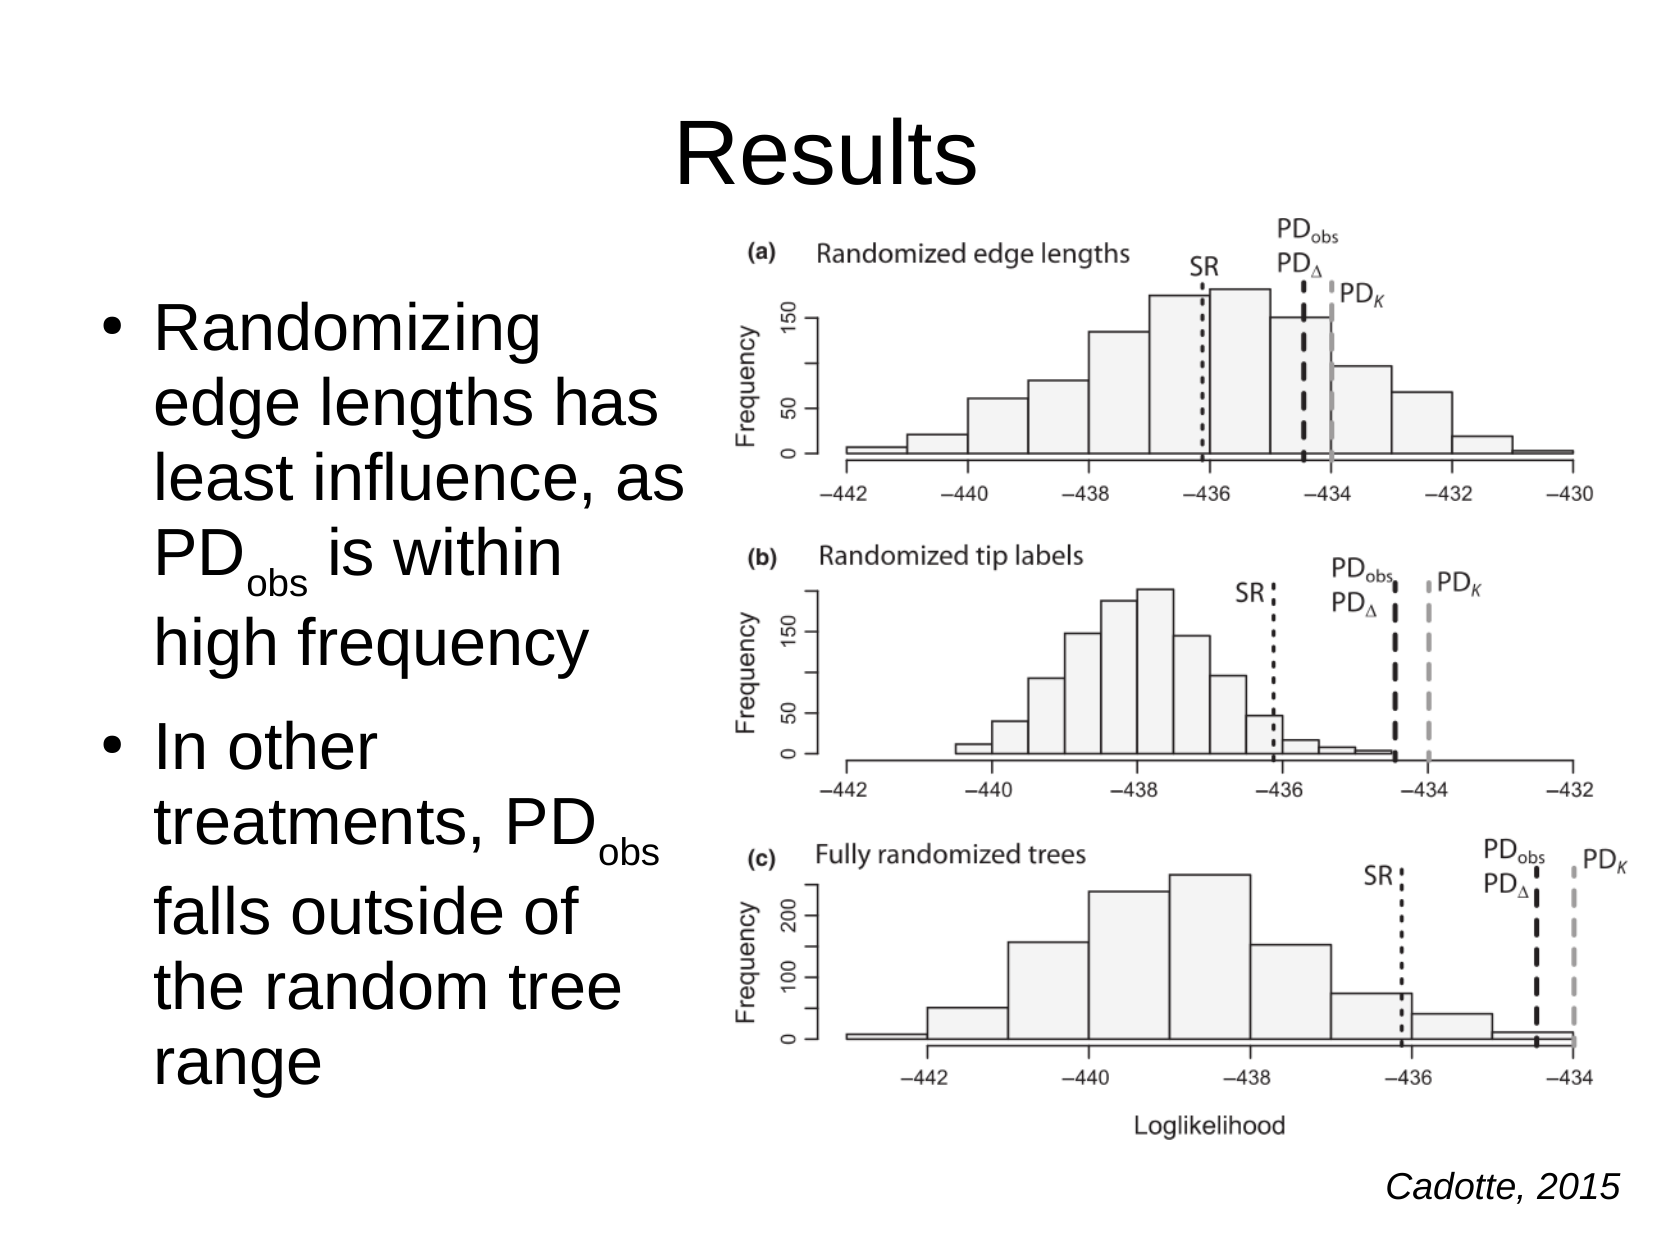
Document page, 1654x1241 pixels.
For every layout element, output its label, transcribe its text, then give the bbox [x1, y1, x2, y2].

text_box Cadotte, 2015 [1370, 1158, 1636, 1216]
list Randomizing edge lengths has least influence, as PDobs is within high frequency In other treatments, PDobs falls outside of the random tree range [82, 290, 691, 1201]
title Results [82, 49, 1571, 257]
picture [735, 218, 1629, 1141]
